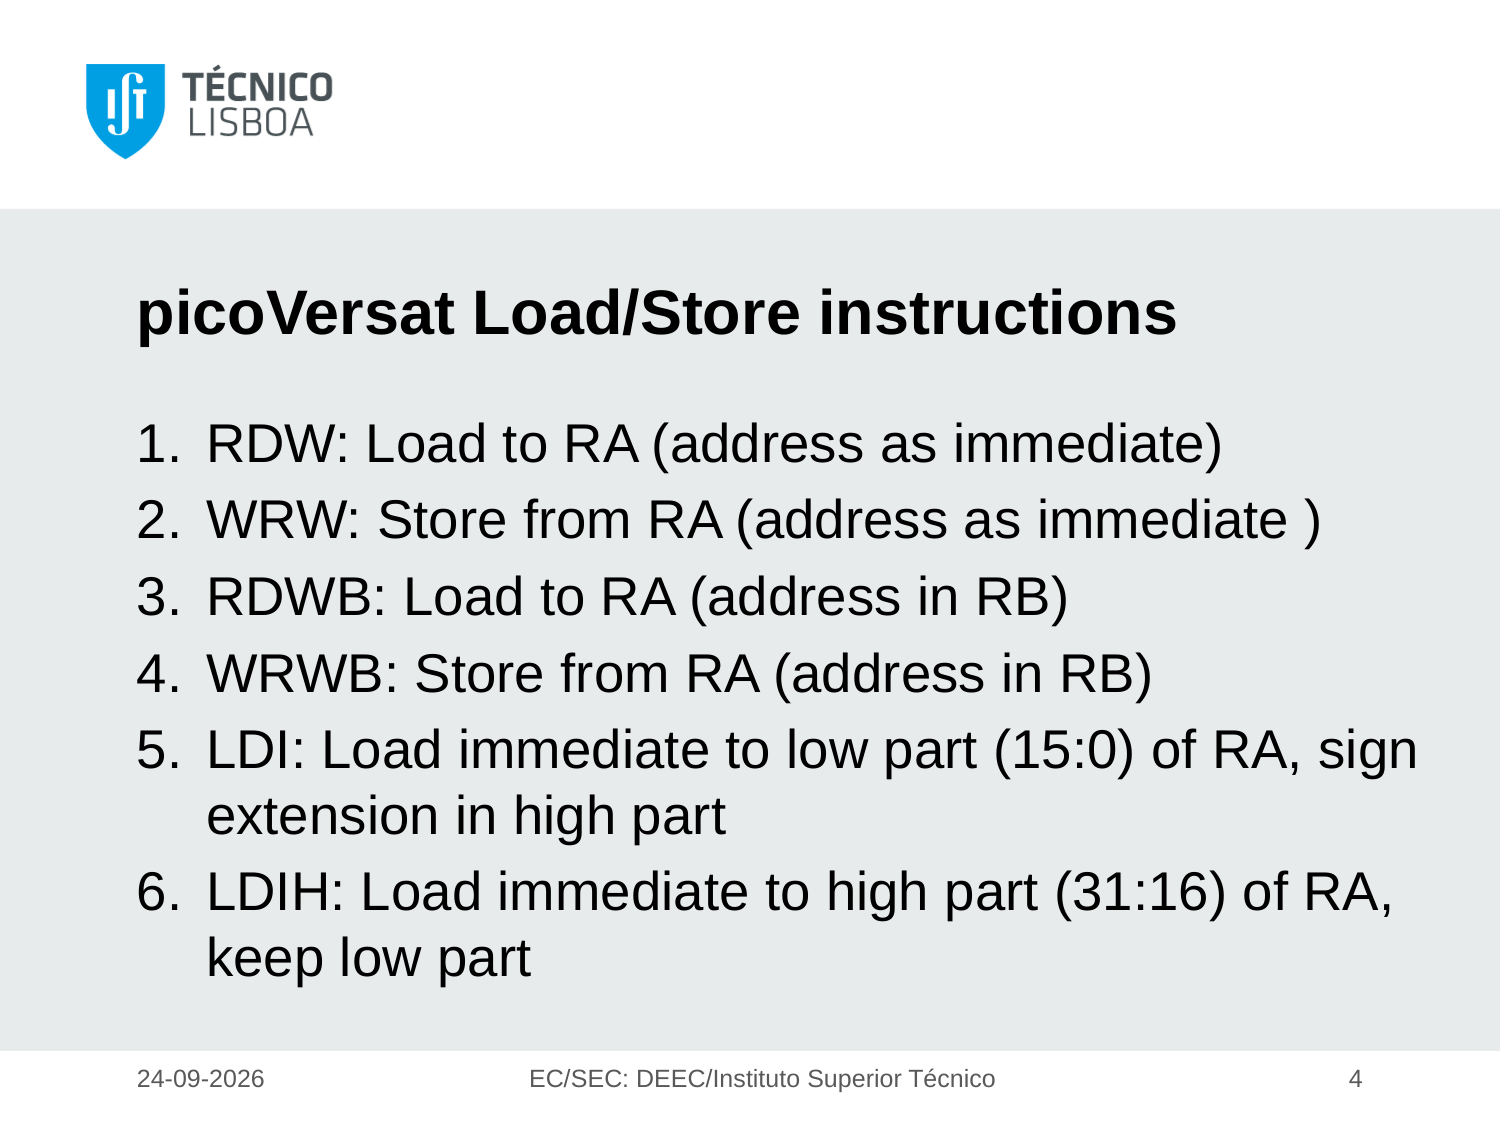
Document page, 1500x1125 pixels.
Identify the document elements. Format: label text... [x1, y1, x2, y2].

slide_number 25-09-2018 [121, 1052, 425, 1103]
list RDW: Load to RA (address as immediate) WRW: Store from RA (address as immediate ) RDWB: Load to RA (address in RB) WRWB: Store from RA (address in RB) LDI: Load immediate to low part (15:0) of RA, sign extension in high part LDIH: Load immediate to high part (31:16) of RA, keep low part [121, 400, 1440, 1005]
title picoVersat Load/Store instructions [121, 237, 1378, 381]
slide_number <number> [1077, 1052, 1378, 1103]
picture [0, 0, 1500, 1125]
footer EC/SEC: DEEC/Instituto Superior Técnico [512, 1052, 1021, 1103]
